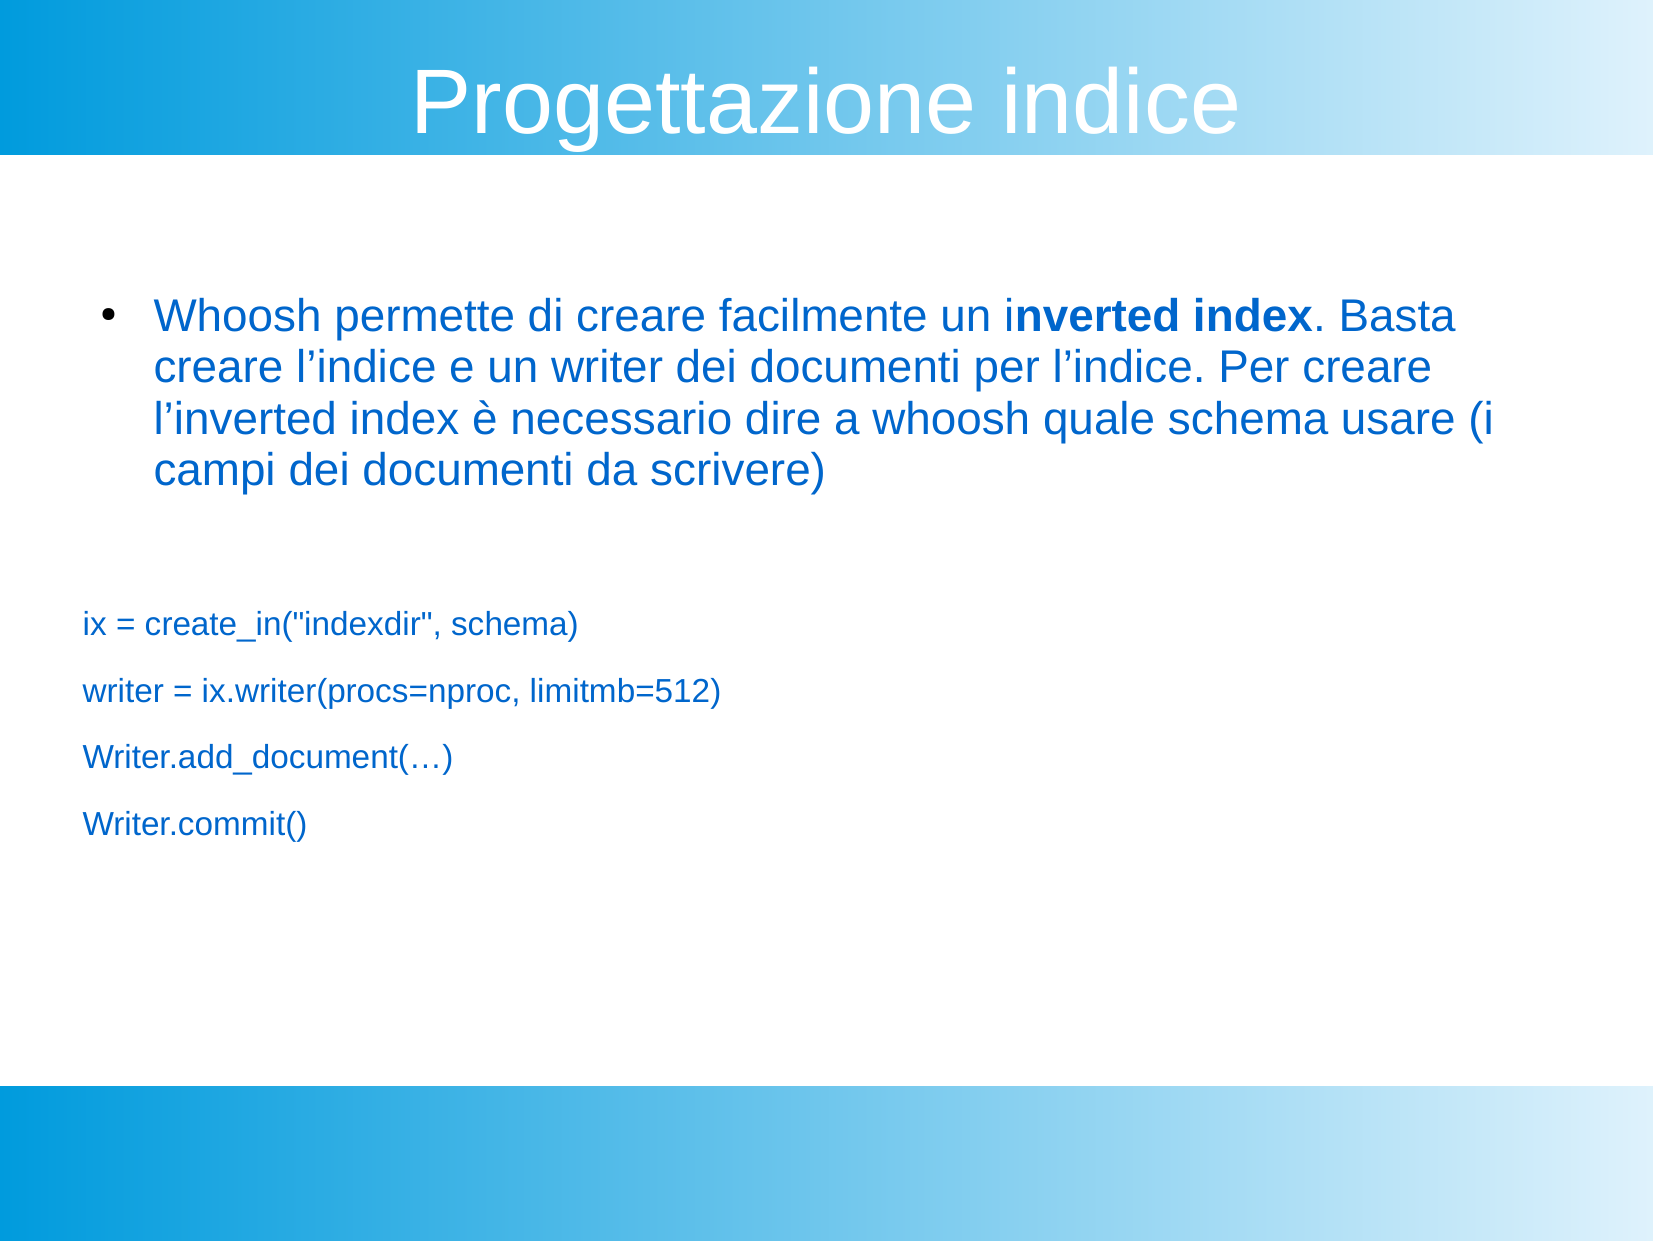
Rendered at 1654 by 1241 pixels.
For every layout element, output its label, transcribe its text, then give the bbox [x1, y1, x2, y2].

title Progettazione indice [82, 49, 1571, 155]
list Whoosh permette di creare facilmente un inverted index. Basta creare l’indice e un writer dei documenti per l’indice. Per creare l’inverted index è necessario dire a whoosh quale schema usare (i campi dei documenti da scrivere) ix = create_in("indexdir", schema) writer = ix.writer(procs=nproc, limitmb=512) Writer.add_document(…) Writer.commit() [82, 290, 1571, 924]
